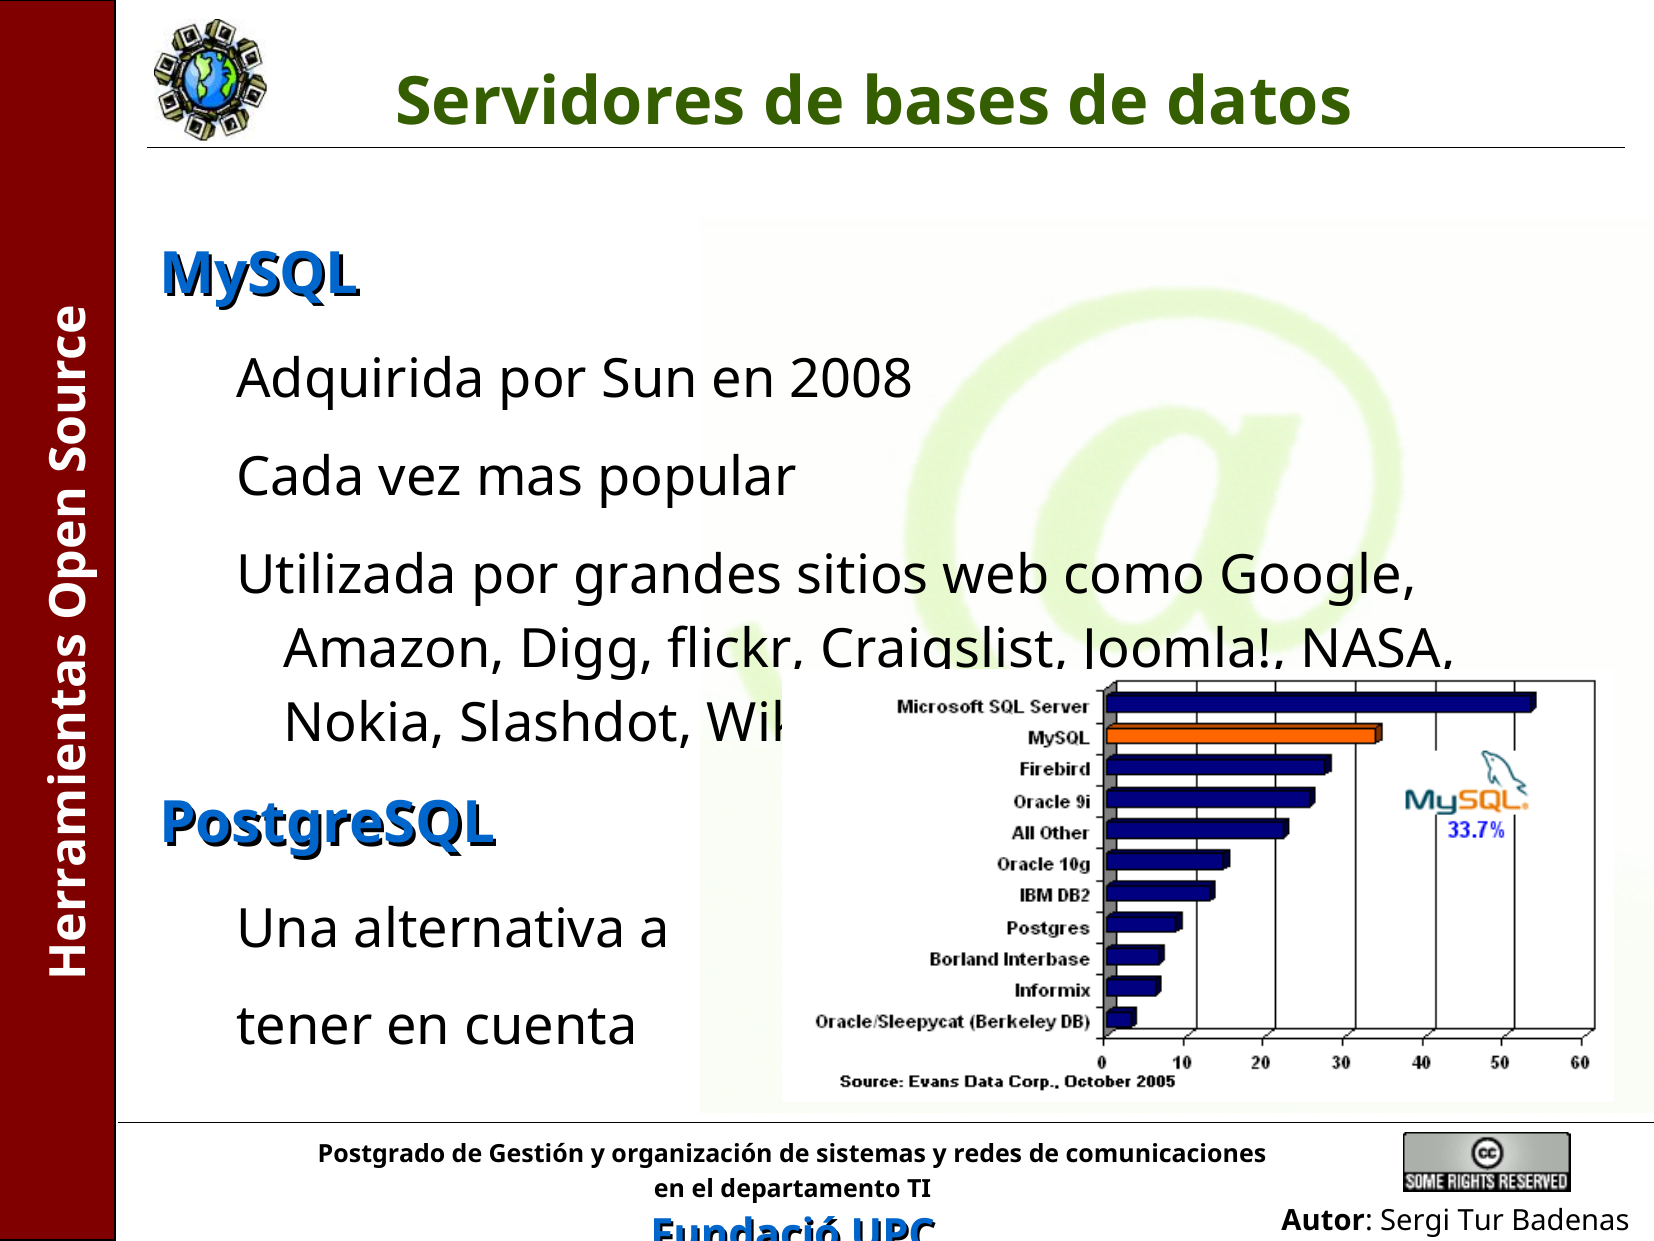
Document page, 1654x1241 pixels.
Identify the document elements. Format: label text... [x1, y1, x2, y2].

picture [154, 19, 268, 56]
list MySQL Adquirida por Sun en 2008 Cada vez mas popular Utilizada por grandes sitios web como Google, Amazon, Digg, flickr, Craigslist, Joomla!, NASA, Nokia, Slashdot, Wikipedia, WordPress, Yahoo PostgreSQL Una alternativa a tener en cuenta [141, 231, 1630, 1066]
picture [700, 217, 1654, 1113]
picture [1403, 1132, 1571, 1192]
title Servidores de bases de datos [129, 56, 1619, 141]
